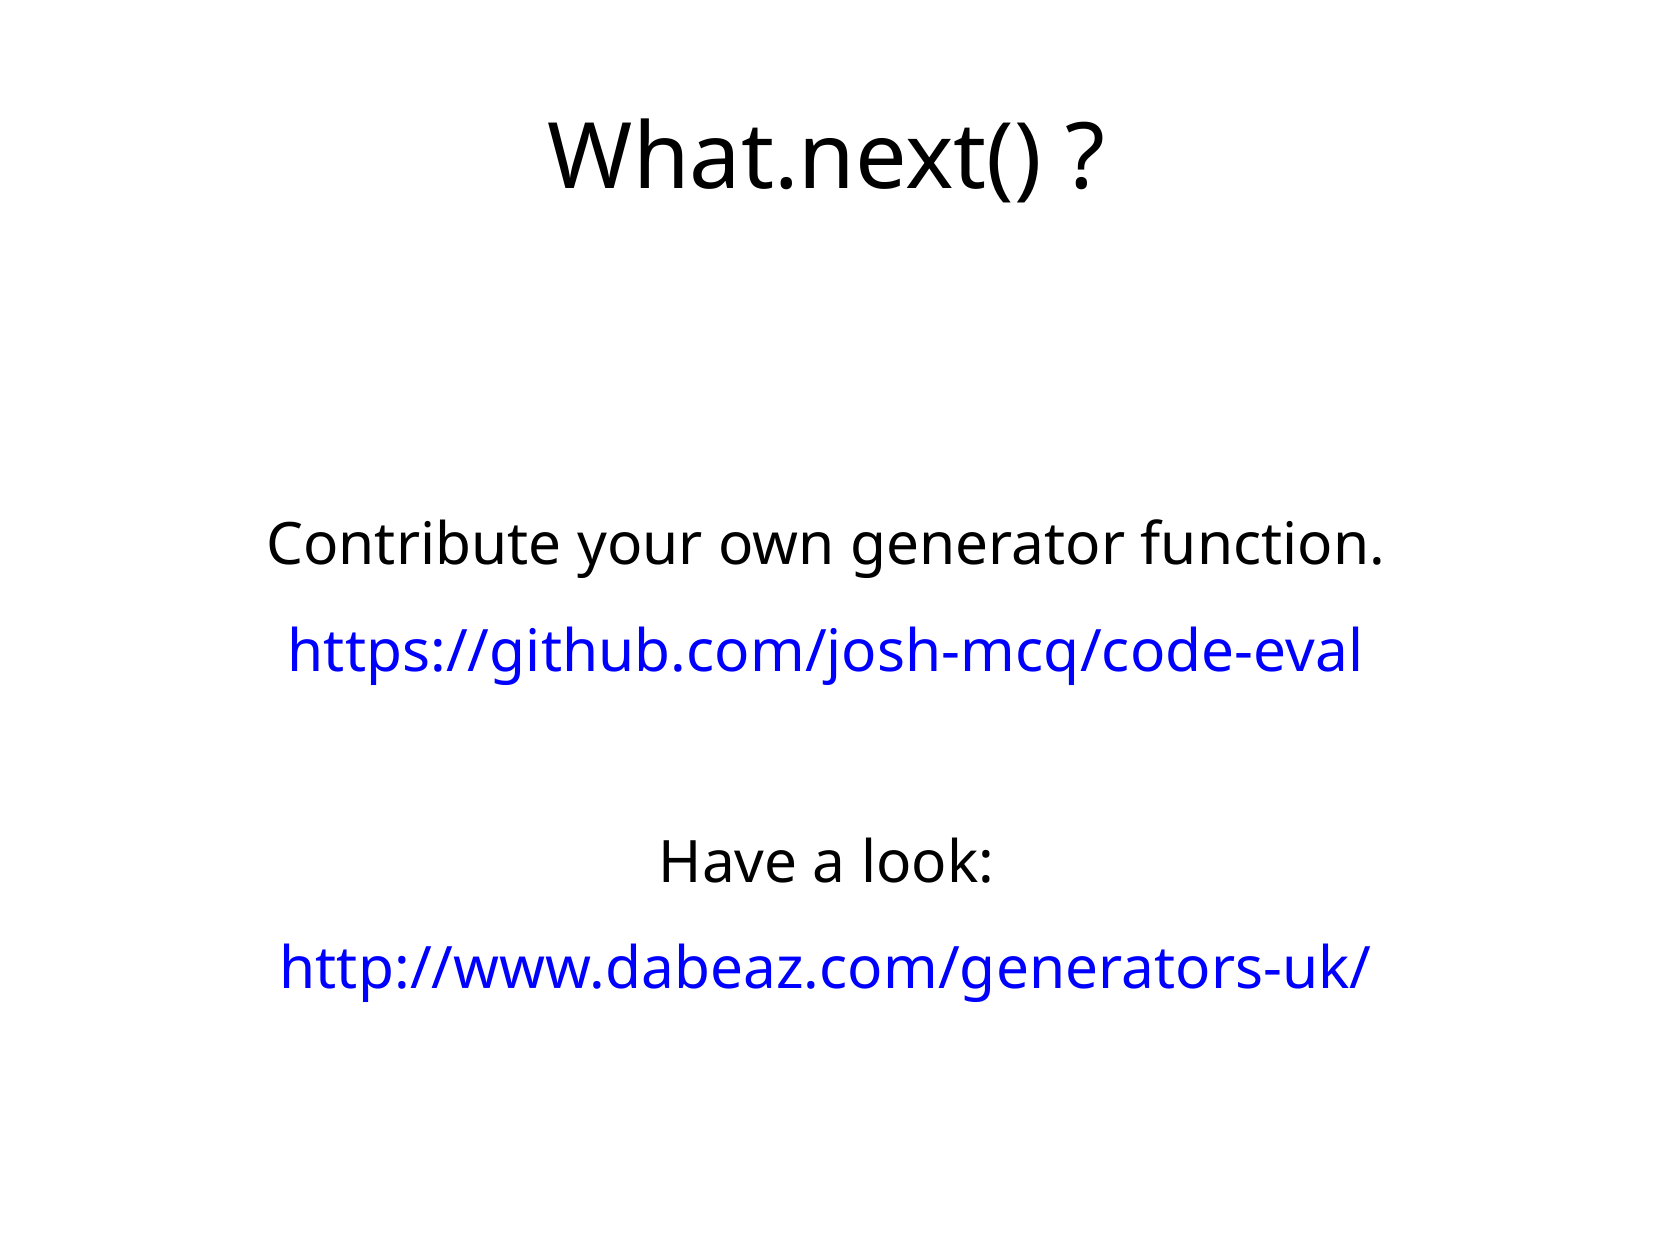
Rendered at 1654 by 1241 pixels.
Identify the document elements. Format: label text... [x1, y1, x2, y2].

title What.next() ? [82, 49, 1571, 257]
list Contribute your own generator function. https://github.com/josh-mcq/code-eval Have a look: http://www.dabeaz.com/generators-uk/ [82, 290, 1571, 1010]
